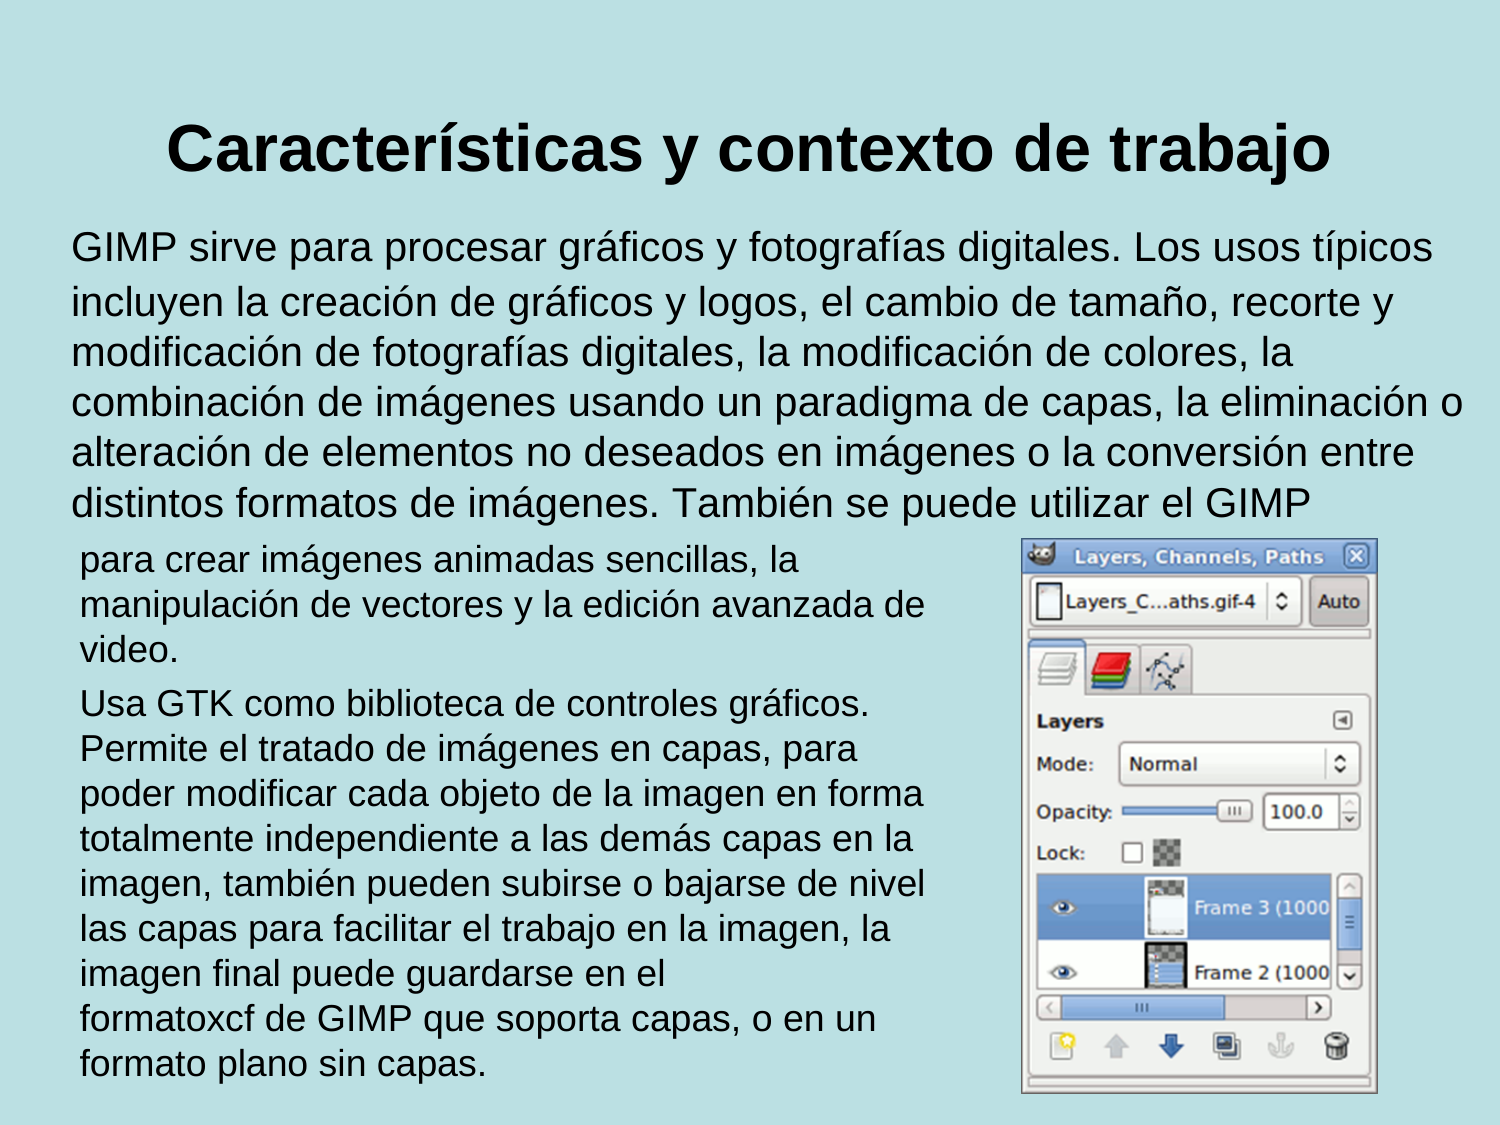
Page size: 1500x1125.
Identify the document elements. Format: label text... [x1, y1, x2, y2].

table_header para crear imágenes animadas sencillas, la manipulación de vectores y la edición avanzada de video. Usa GTK como biblioteca de controles gráficos. Permite el tratado de imágenes en capas, para poder modificar cada objeto de la imagen en forma totalmente independiente a las demás capas en la imagen, también pueden subirse o bajarse de nivel las capas para facilitar el trabajo en la imagen, la imagen final puede guardarse en el formatoxcf de GIMP que soporta capas, o en un formato plano sin capas. [65, 527, 951, 1125]
list Características y contexto de trabajo GIMP sirve para procesar gráficos y fotografías digitales. Los usos típicos incluyen la creación de gráficos y logos, el cambio de tamaño, recorte y modificación de fotografías digitales, la modificación de colores, la combinación de imágenes usando un paradigma de capas, la eliminación o alteración de elementos no deseados en imágenes o la conversión entre distintos formatos de imágenes. También se puede utilizar el GIMP [0, 0, 1500, 1125]
picture [1021, 538, 1378, 1094]
